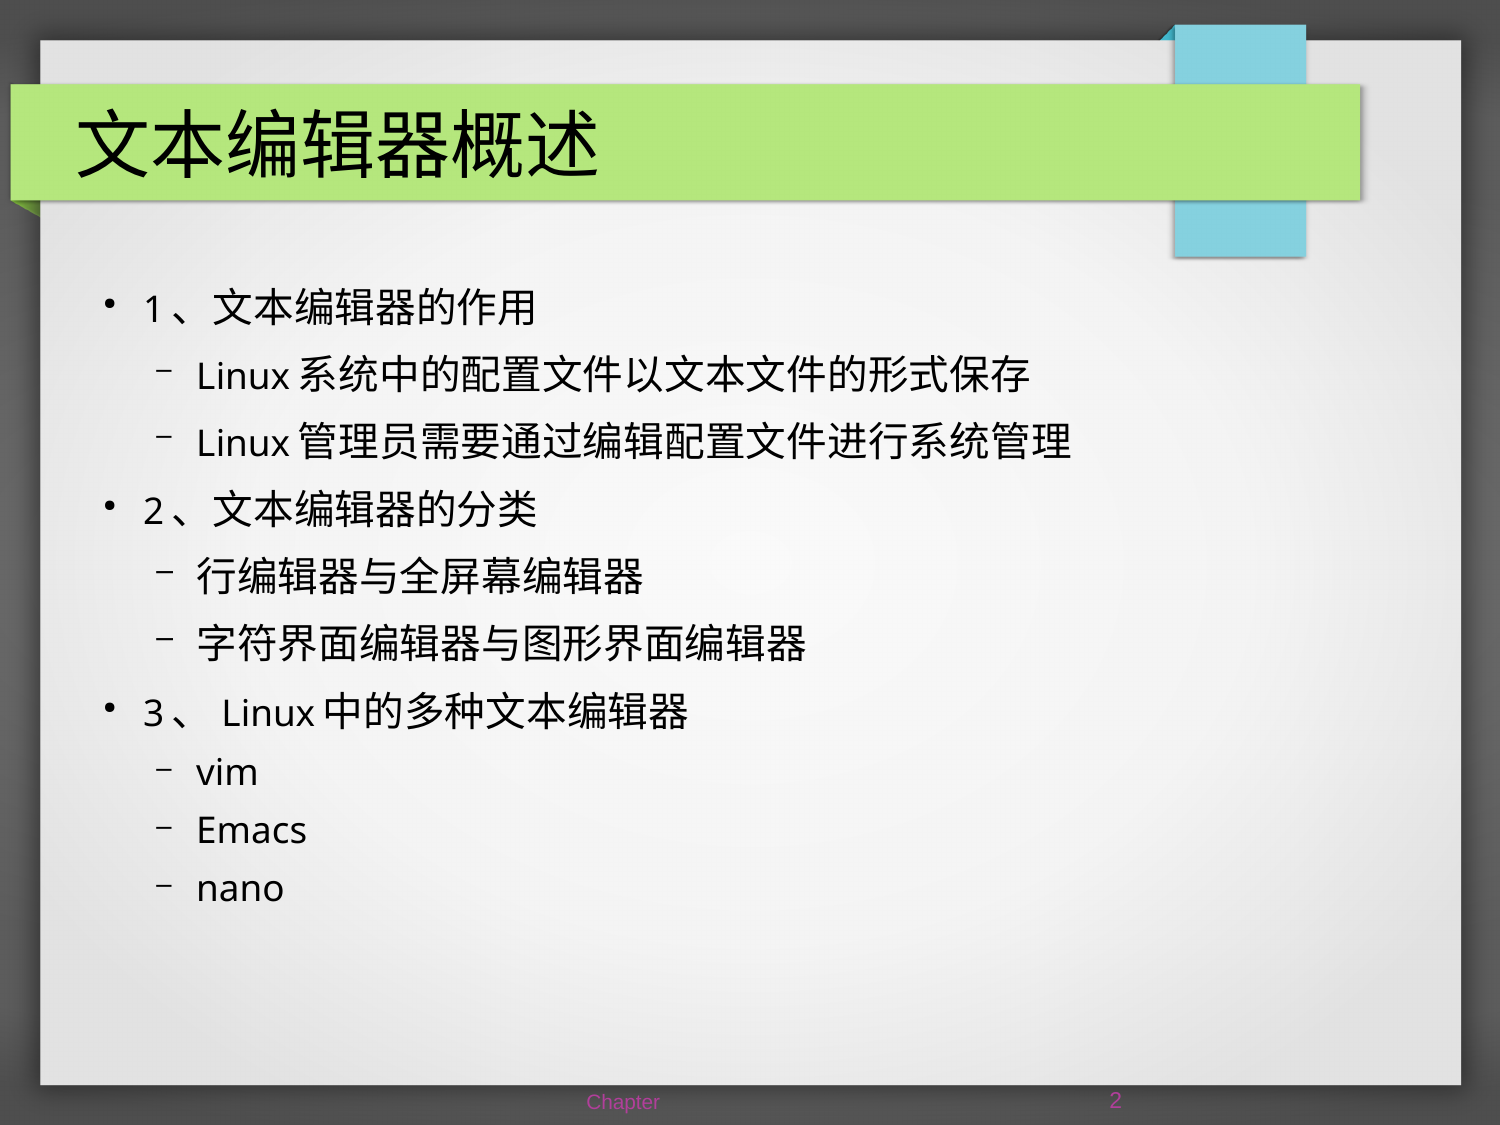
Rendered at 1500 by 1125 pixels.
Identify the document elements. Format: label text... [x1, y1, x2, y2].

title 文本编辑器概述 [75, 85, 1147, 193]
list 1、文本编辑器的作用 Linux系统中的配置文件以文本文件的形式保存 Linux管理员需要通过编辑配置文件进行系统管理 2、文本编辑器的分类 行编辑器与全屏幕编辑器 字符界面编辑器与图形界面编辑器 3、Linux中的多种文本编辑器 vim Emacs nano [75, 267, 1426, 921]
text_box <number> [1025, 1075, 1123, 1114]
picture [0, 0, 1500, 1125]
text_box Chapter [75, 1075, 676, 1114]
